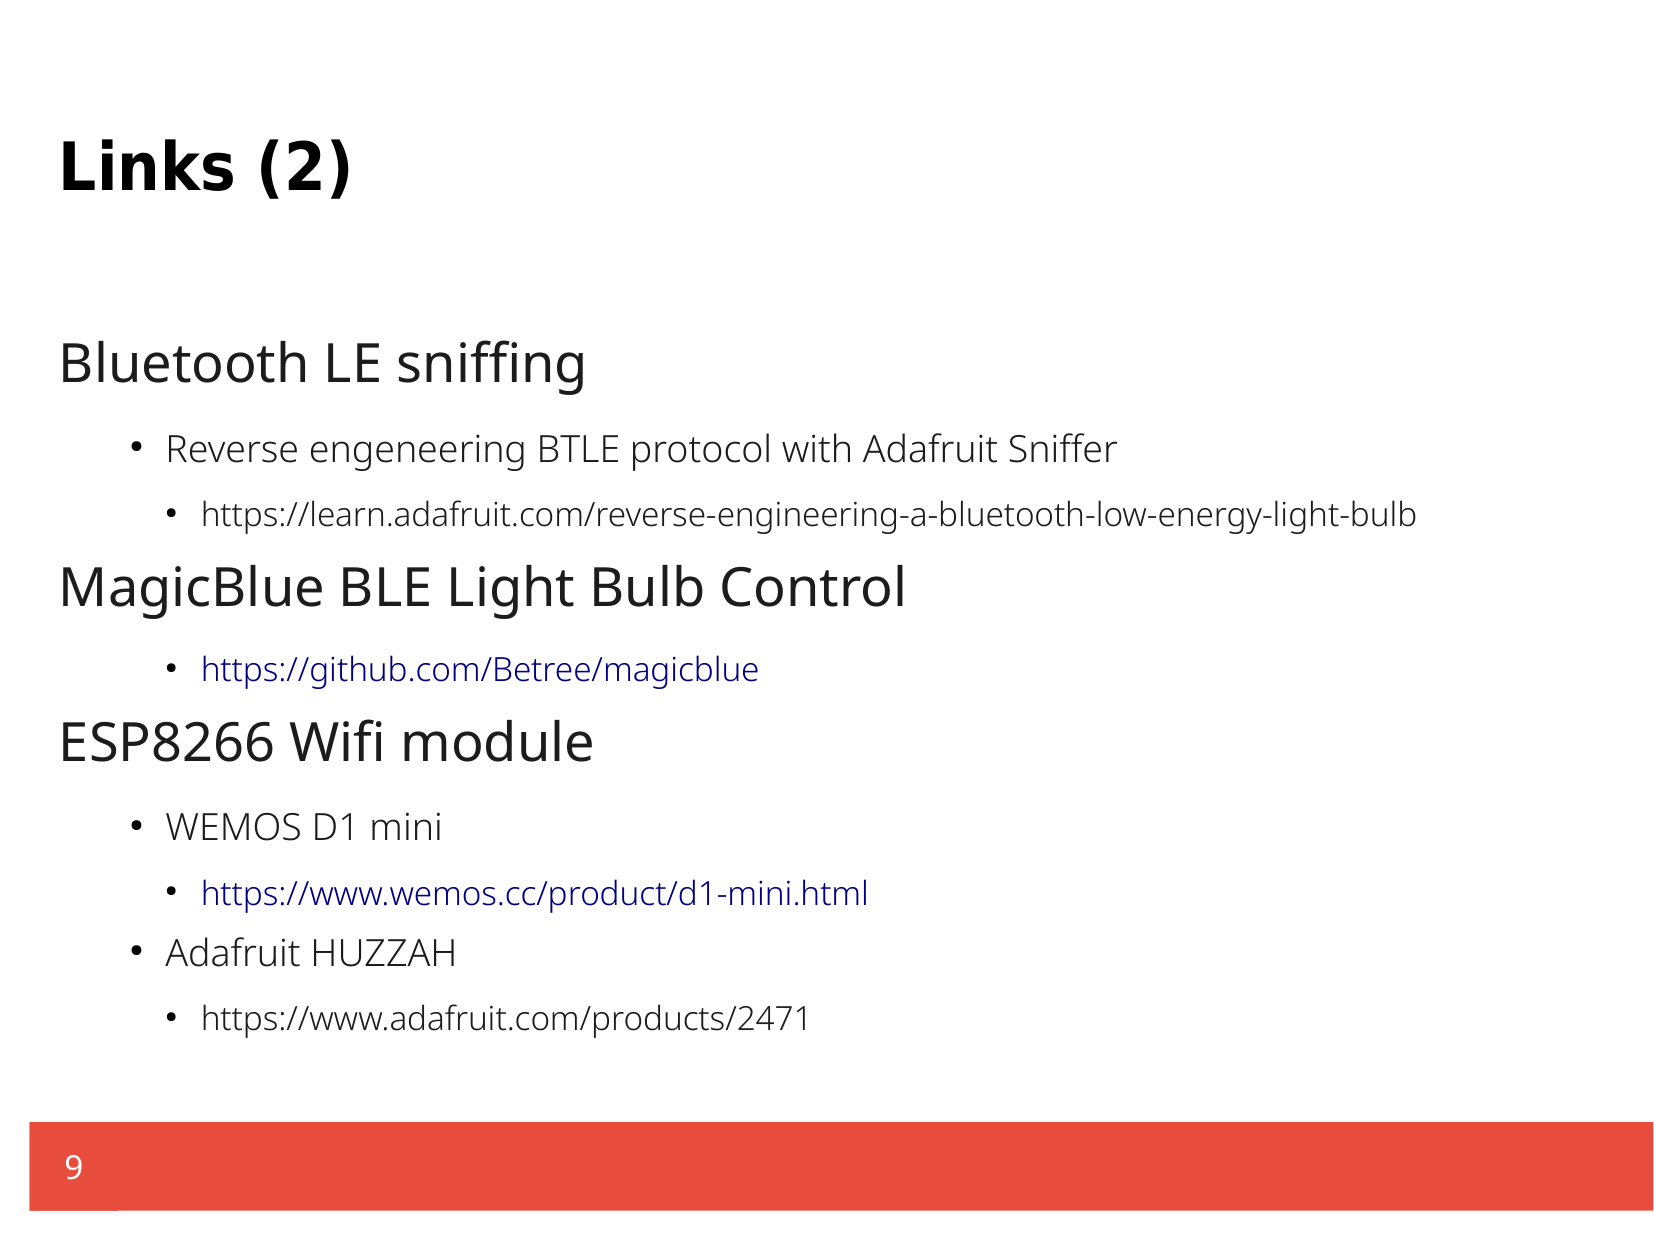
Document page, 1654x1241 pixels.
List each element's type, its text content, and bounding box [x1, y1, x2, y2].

list Bluetooth LE sniffing Reverse engeneering BTLE protocol with Adafruit Sniffer https://learn.adafruit.com/reverse-engineering-a-bluetooth-low-energy-light-bulb MagicBlue BLE Light Bulb Control https://github.com/Betree/magicblue ESP8266 Wifi module WEMOS D1 mini https://www.wemos.cc/product/d1-mini.html Adafruit HUZZAH https://www.adafruit.com/products/2471 [59, 324, 1565, 1093]
title Links (2) [59, 59, 1595, 207]
